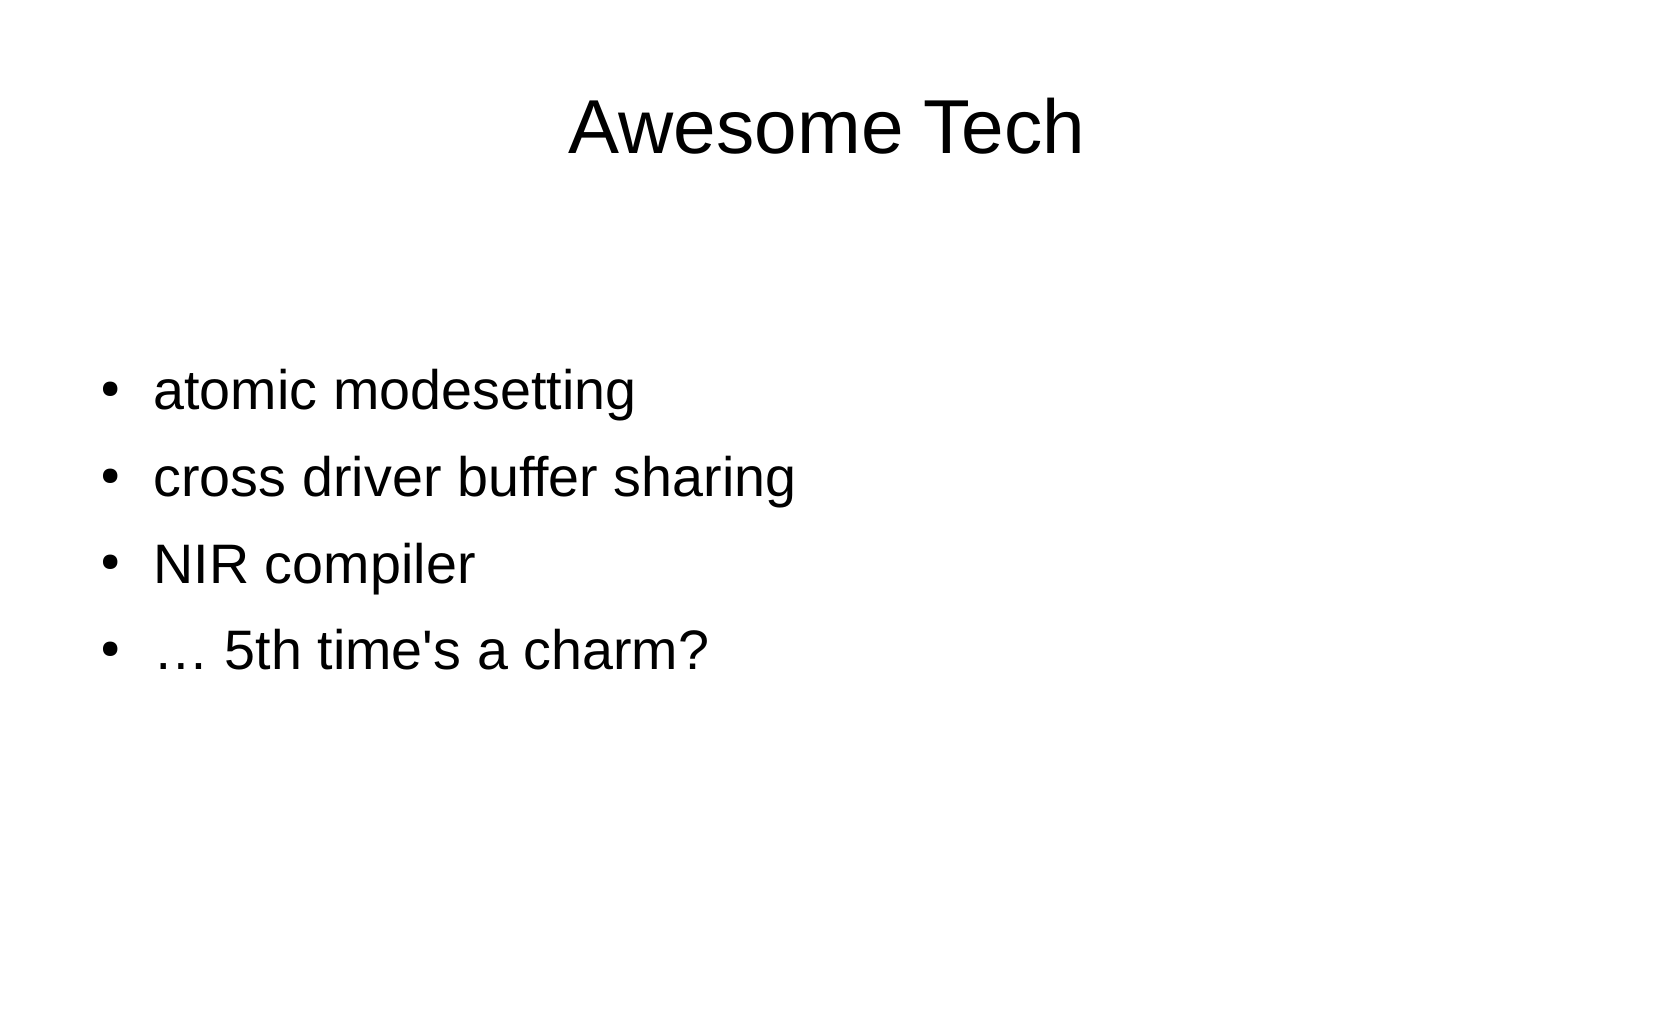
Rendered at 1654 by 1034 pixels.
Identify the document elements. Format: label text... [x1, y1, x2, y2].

title Awesome Tech [82, 41, 1571, 214]
list atomic modesetting cross driver buffer sharing NIR compiler … 5th time's a charm? [82, 359, 1571, 851]
